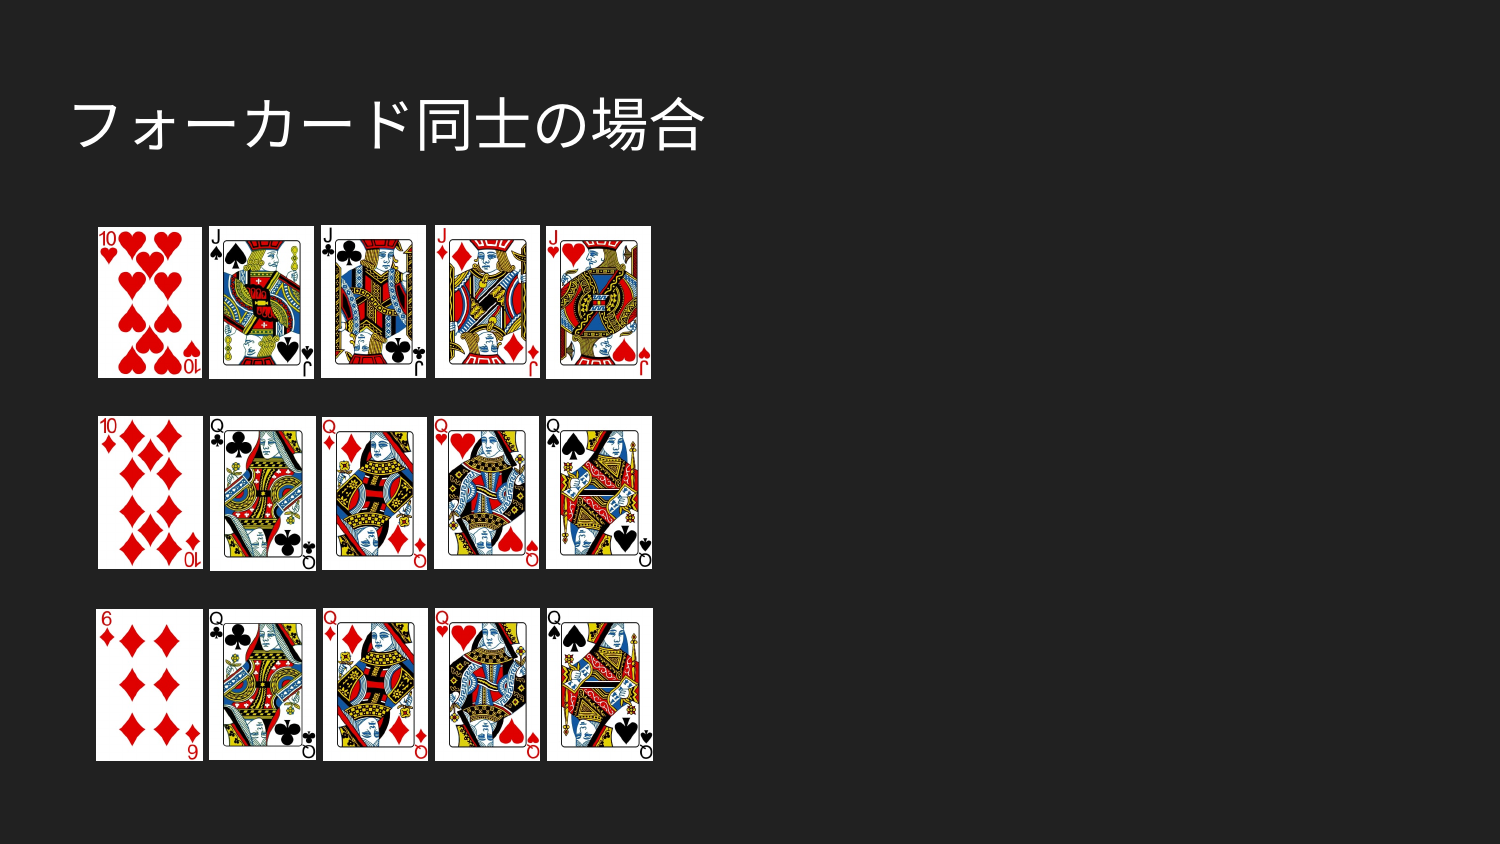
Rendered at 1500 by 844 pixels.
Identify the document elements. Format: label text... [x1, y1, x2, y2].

picture [546, 416, 652, 569]
picture [323, 608, 428, 761]
picture [98, 416, 203, 569]
picture [98, 227, 202, 378]
picture [546, 226, 651, 379]
picture [435, 608, 540, 761]
picture [210, 416, 316, 571]
picture [434, 416, 539, 569]
title フォーカード同士の場合 [51, 72, 1449, 167]
picture [209, 609, 316, 760]
picture [321, 225, 426, 378]
picture [96, 609, 203, 761]
picture [547, 608, 653, 761]
picture [322, 417, 427, 570]
picture [209, 226, 314, 379]
picture [435, 225, 540, 378]
